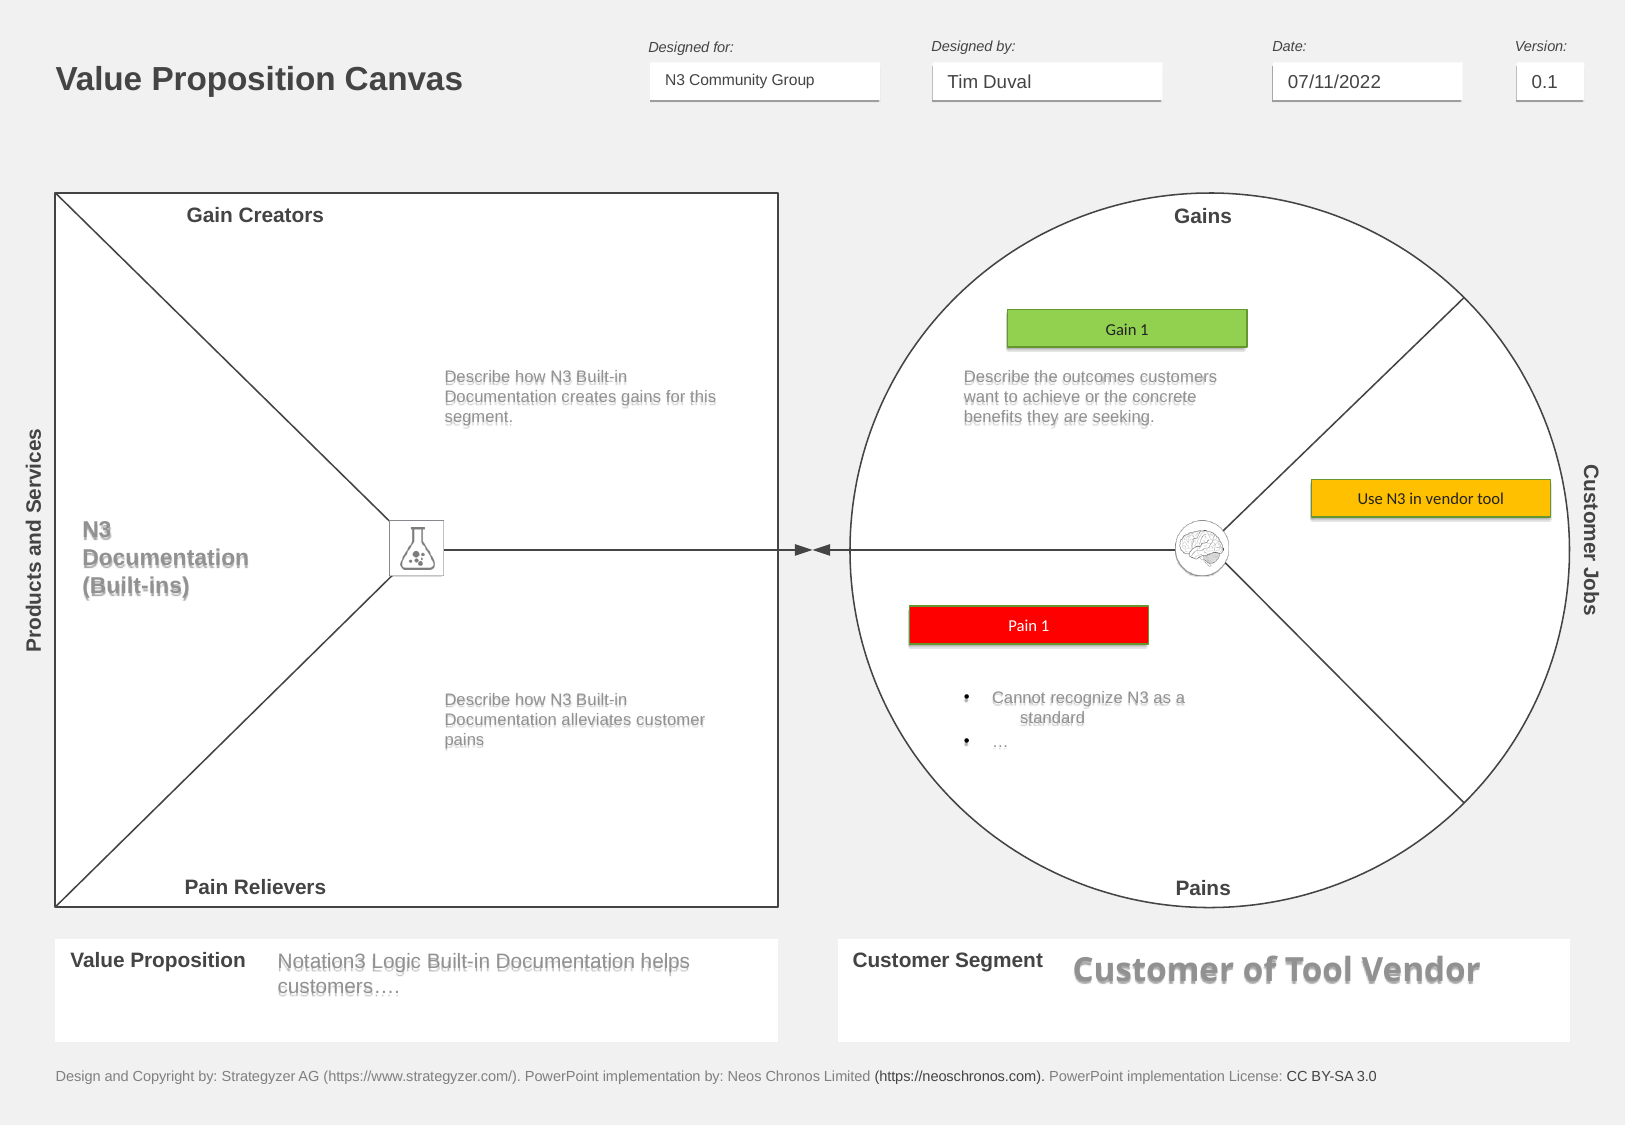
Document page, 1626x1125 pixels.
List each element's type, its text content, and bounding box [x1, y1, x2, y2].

list Customer of Tool Vendor [1057, 940, 1572, 1041]
list Tim Duval [932, 62, 1163, 100]
text_box Gain 1 [1008, 310, 1247, 347]
list Cannot recognize N3 as a standard … [948, 575, 1247, 863]
list Describe how N3 Built-in Documentation creates gains for this segment. [429, 267, 755, 526]
list Describe how N3 Built-in Documentation alleviates customer pains [429, 575, 755, 863]
list N3 Documentation (Built-ins) [67, 387, 276, 726]
list N3 Community Group [650, 62, 881, 100]
text_box Pain 1 [909, 606, 1149, 644]
list 07/11/2022 [1272, 62, 1463, 100]
list 0.1 [1516, 62, 1585, 100]
text_box Design and Copyright by: Strategyzer AG (https://www.strategyzer.com/). PowerPoint implementation by: Neos Chronos Limited (https://neoschronos.com). PowerPoint implementation License: CC BY-SA 3.0 [41, 1059, 1584, 1109]
list Describe the outcomes customers want to achieve or the concrete benefits they are seeking. [948, 267, 1247, 526]
text_box Use N3 in vendor tool [1311, 480, 1551, 517]
list Notation3 Logic Built-in Documentation helps customers…. [262, 940, 775, 1041]
